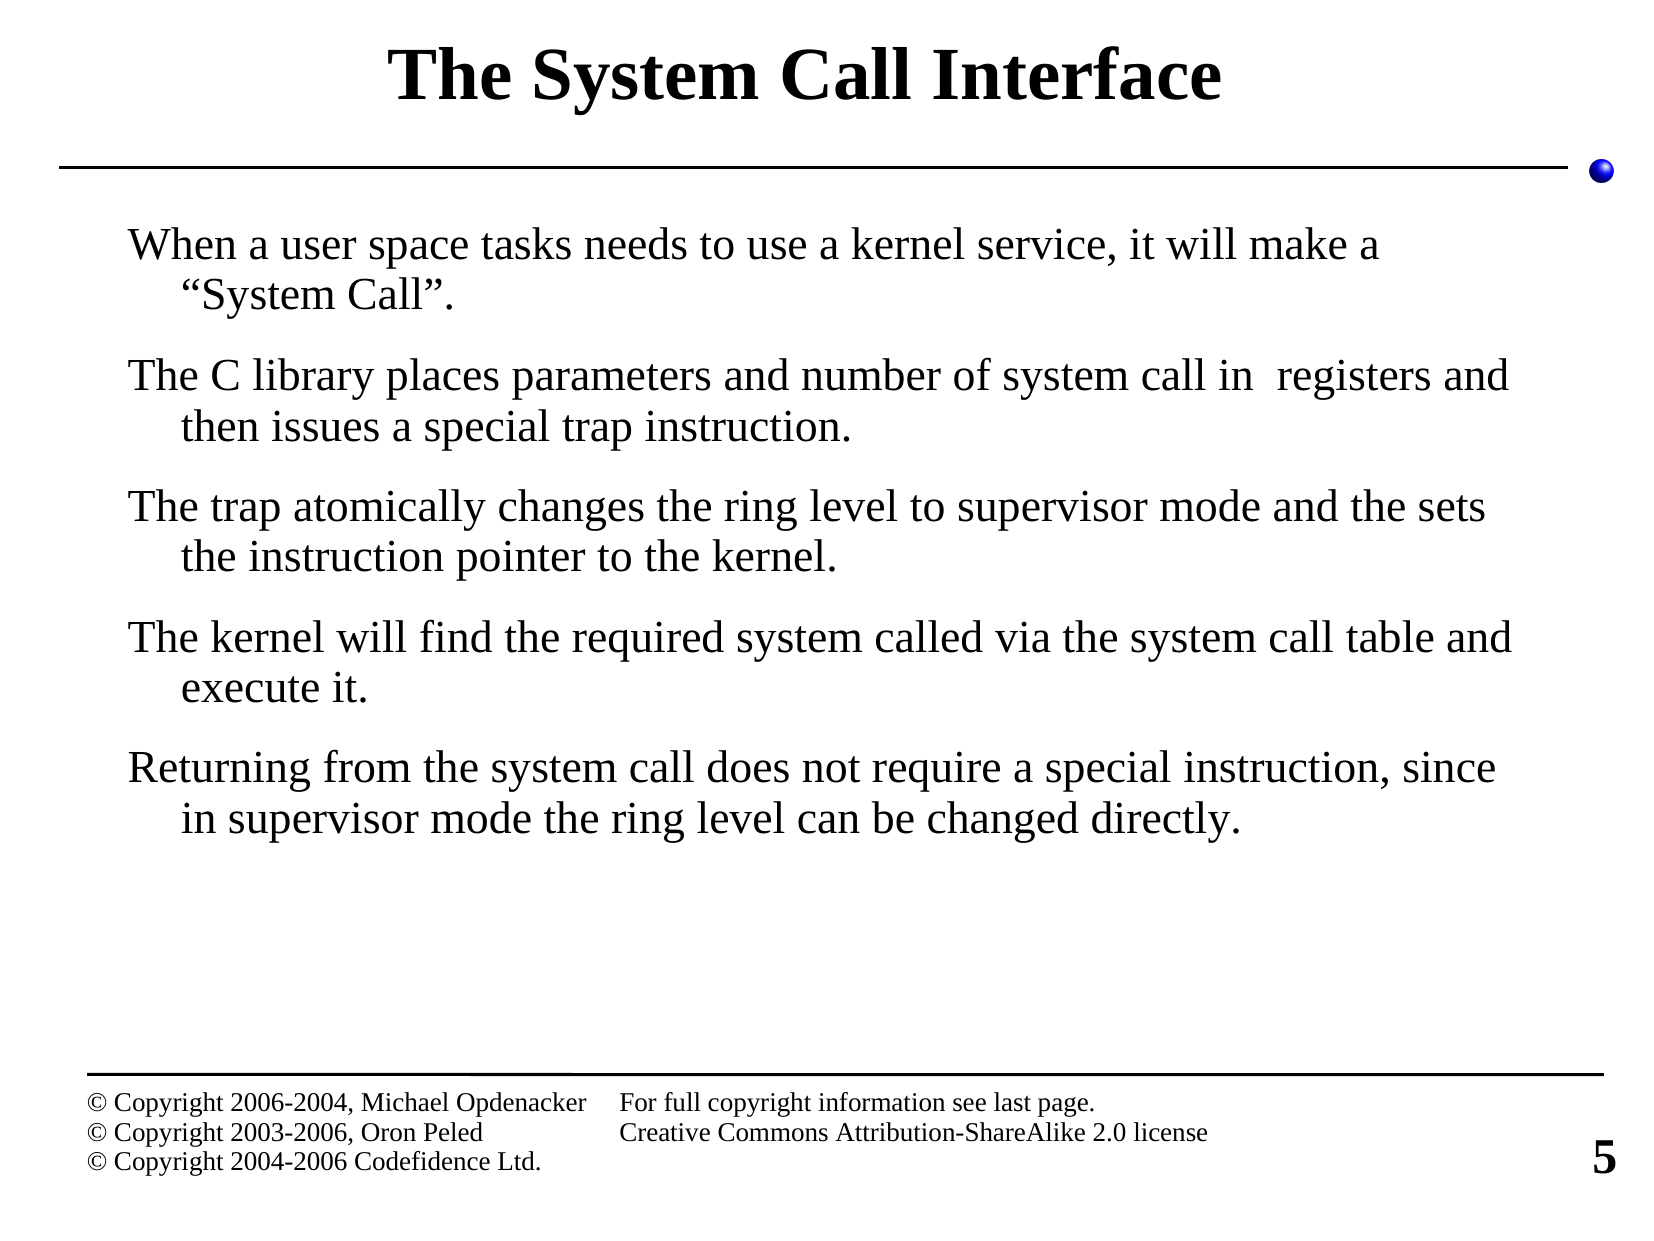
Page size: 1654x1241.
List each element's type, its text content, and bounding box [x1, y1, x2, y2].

list When a user space tasks needs to use a kernel service, it will make a “System Call”. The C library places parameters and number of system call in registers and then issues a special trap instruction. The trap atomically changes the ring level to supervisor mode and the sets the instruction pointer to the kernel. The kernel will find the required system called via the system call table and execute it. Returning from the system call does not require a special instruction, since in supervisor mode the ring level can be changed directly. [109, 218, 1522, 1069]
title The System Call Interface [60, 18, 1551, 132]
